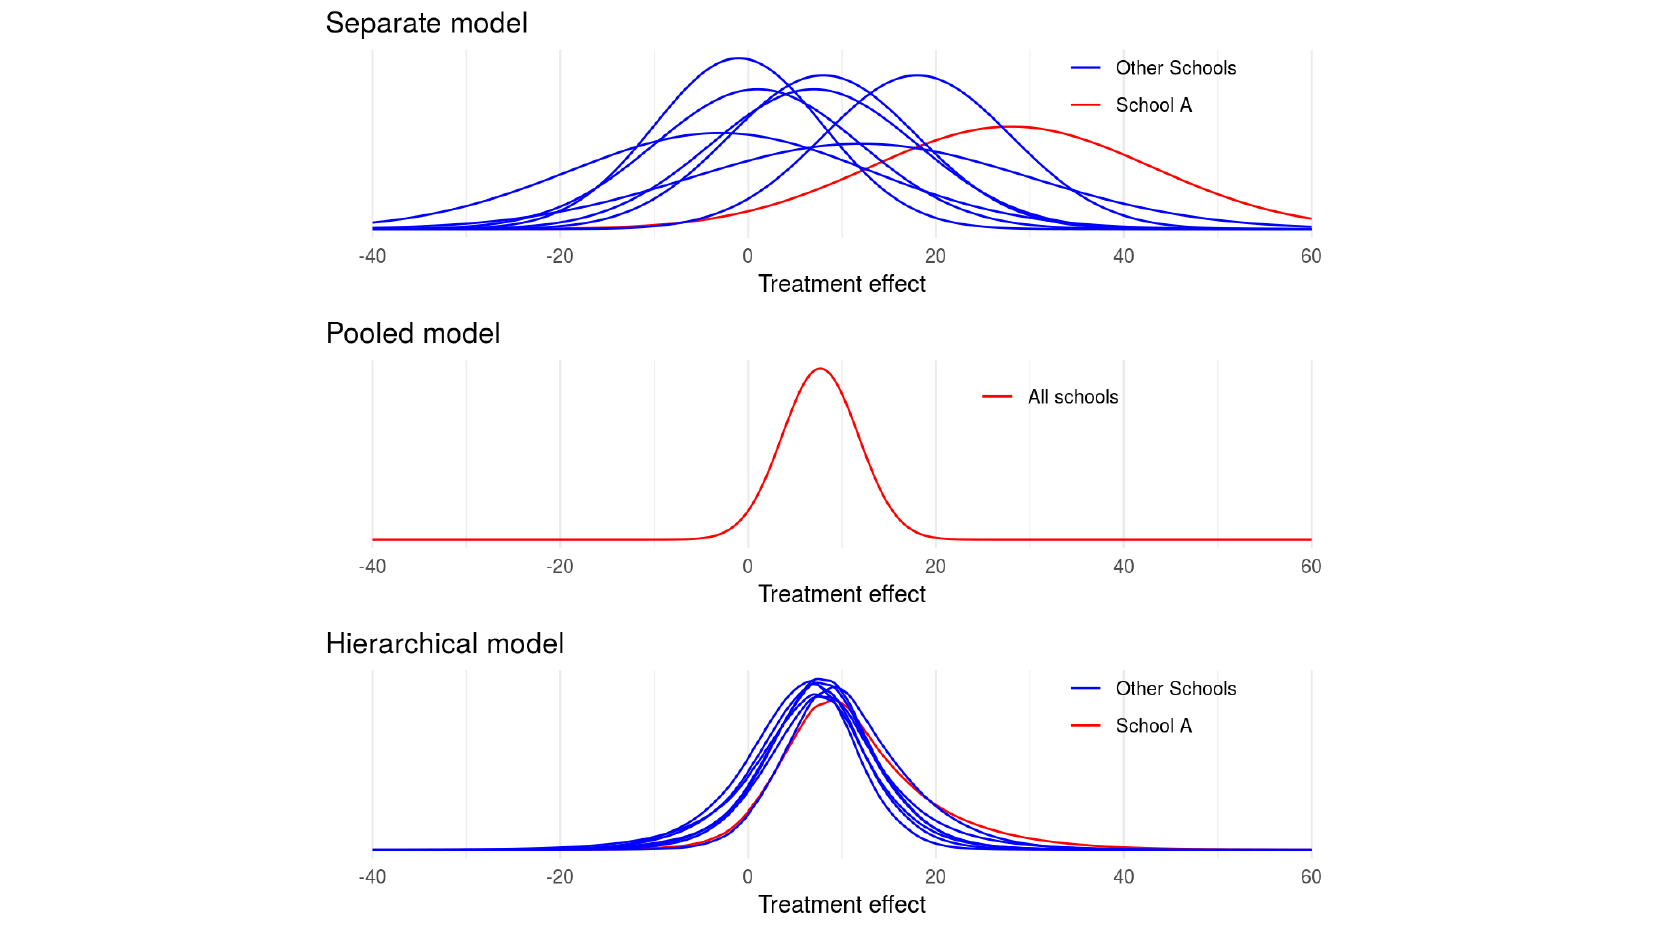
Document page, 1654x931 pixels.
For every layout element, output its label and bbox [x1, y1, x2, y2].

picture [284, 0, 1370, 930]
